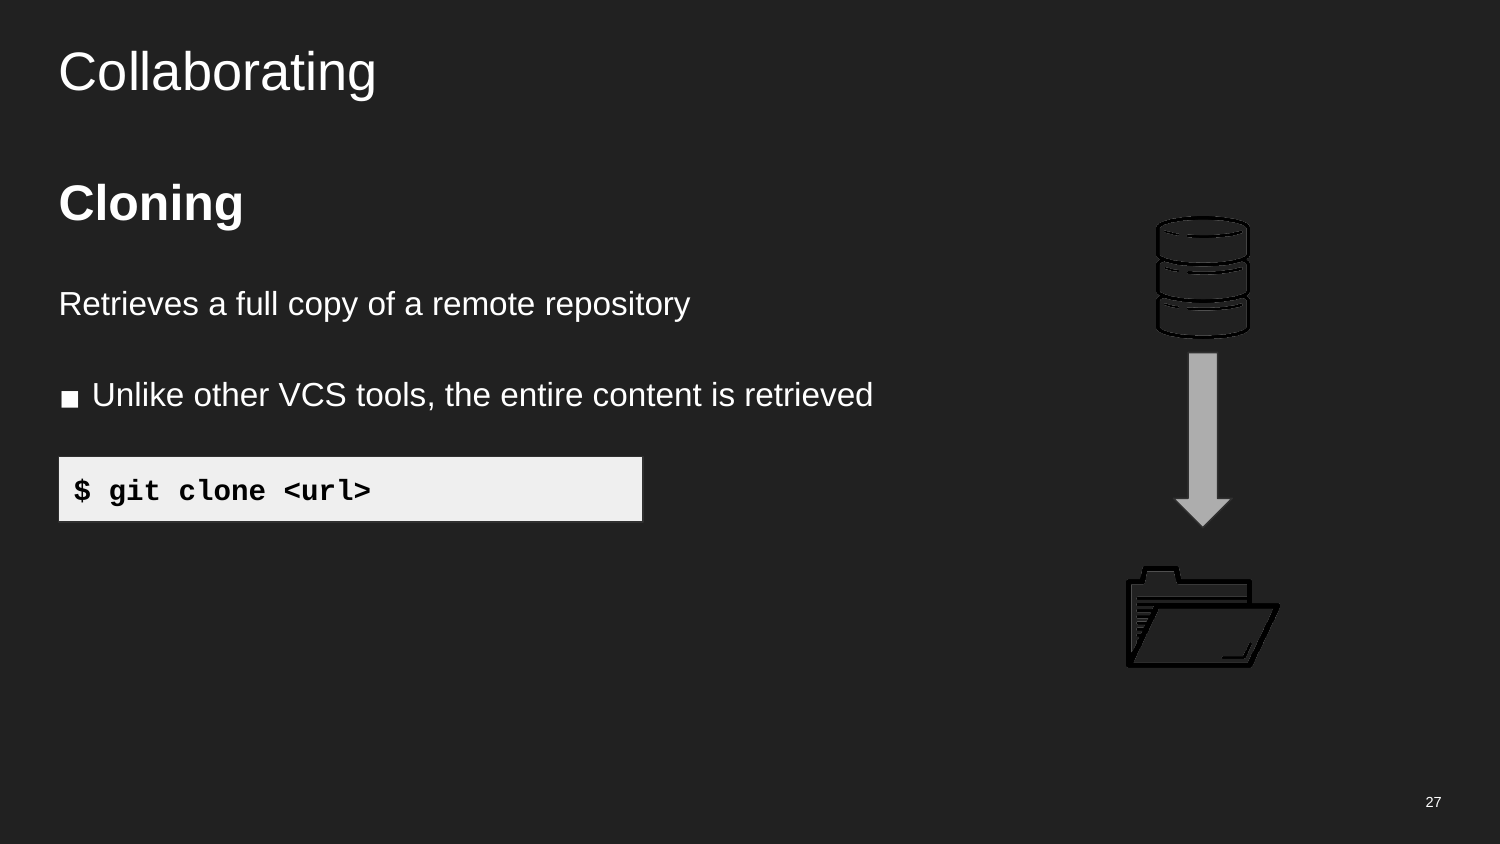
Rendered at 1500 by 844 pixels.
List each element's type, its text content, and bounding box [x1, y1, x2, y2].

text_box $ git clone <url> [58, 456, 643, 522]
title Collaborating [58, 36, 1442, 130]
picture [1126, 566, 1280, 668]
text_box [1173, 352, 1233, 528]
picture [1156, 216, 1250, 339]
slide_number 1 [1392, 793, 1442, 815]
list Cloning Retrieves a full copy of a remote repository Unlike other VCS tools, the entire content is retrieved [58, 161, 907, 754]
